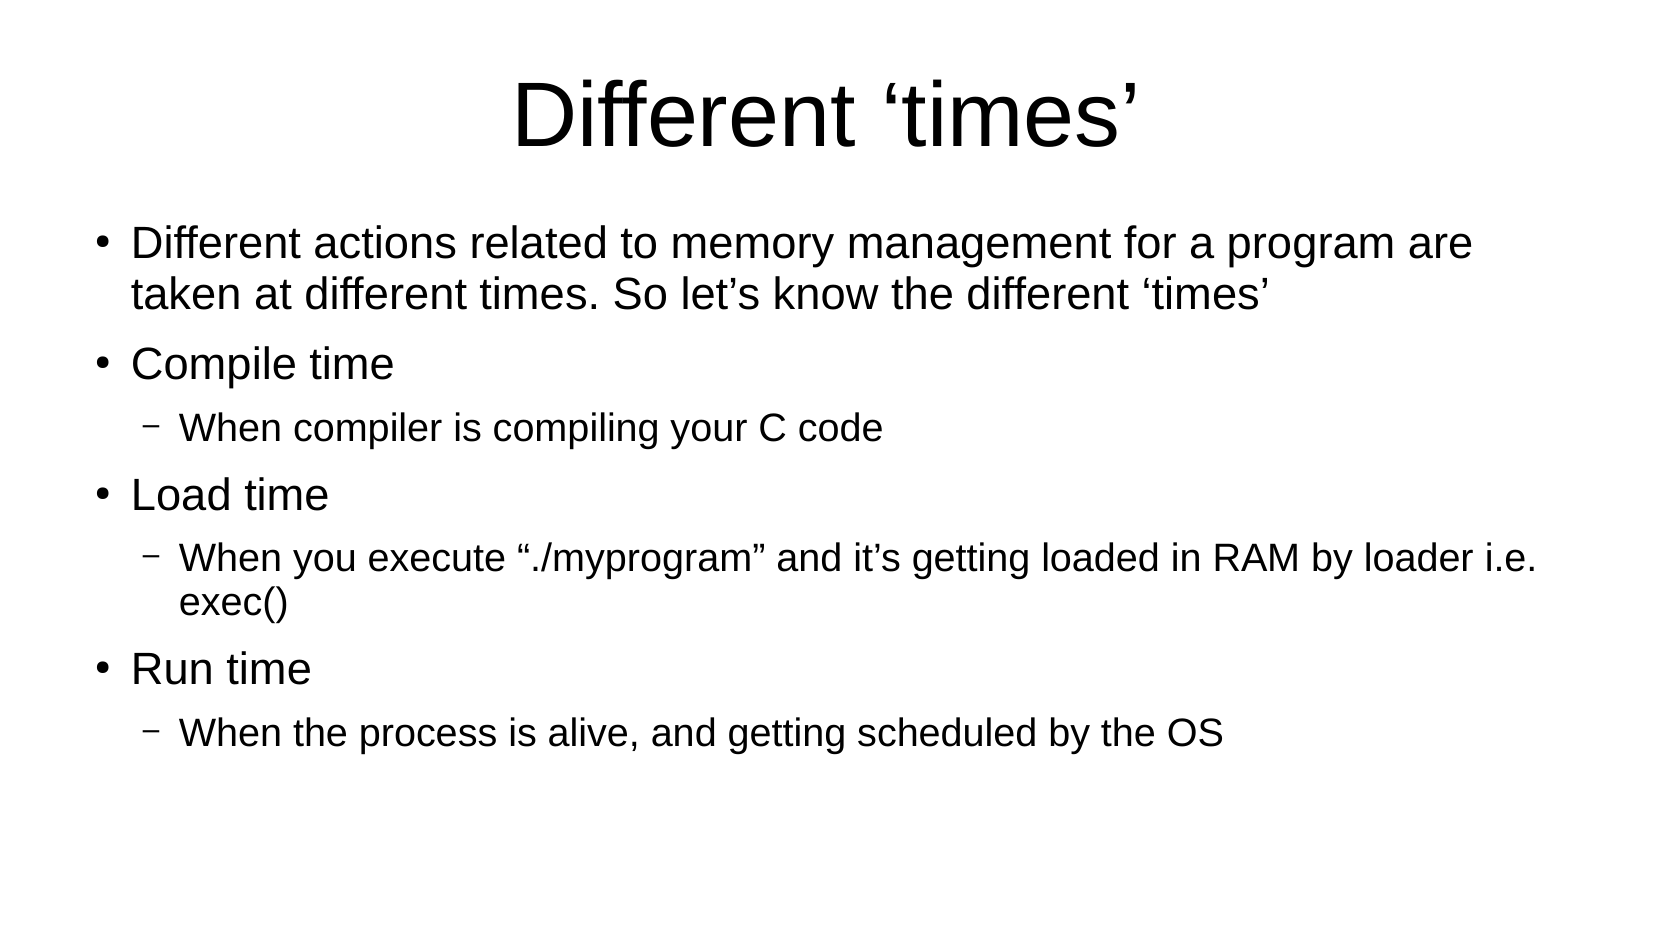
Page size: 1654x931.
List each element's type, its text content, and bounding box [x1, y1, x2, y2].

title Different ‘times’ [82, 37, 1571, 193]
list Different actions related to memory management for a program are taken at different times. So let’s know the different ‘times’ Compile time When compiler is compiling your C code Load time When you execute “./myprogram” and it’s getting loaded in RAM by loader i.e. exec() Run time When the process is alive, and getting scheduled by the OS [82, 217, 1571, 758]
